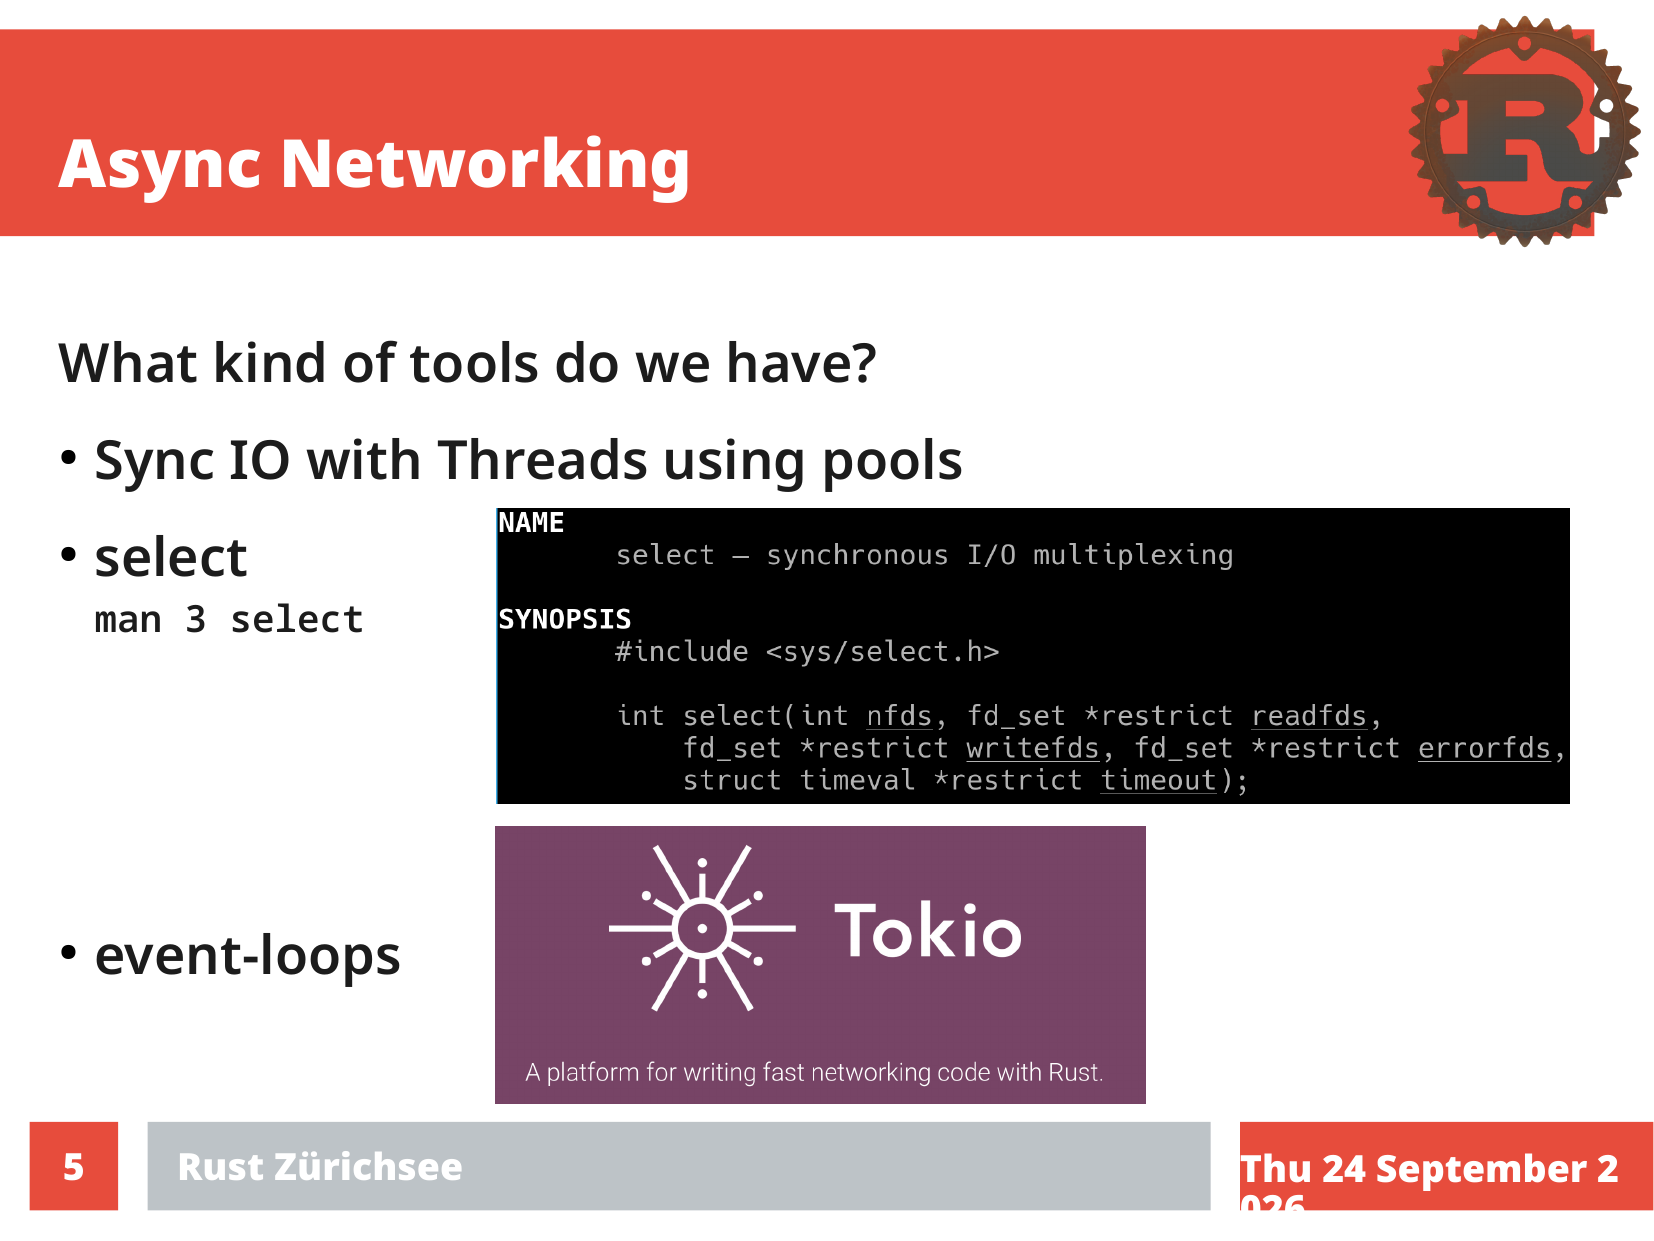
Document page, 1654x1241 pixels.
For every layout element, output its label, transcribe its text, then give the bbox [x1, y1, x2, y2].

picture [496, 508, 1570, 804]
list What kind of tools do we have? Sync IO with Threads using pools select man 3 select event-loops [59, 324, 1565, 1093]
picture [1406, 14, 1643, 251]
picture [495, 826, 1146, 1104]
title Async Networking [59, 58, 1595, 207]
